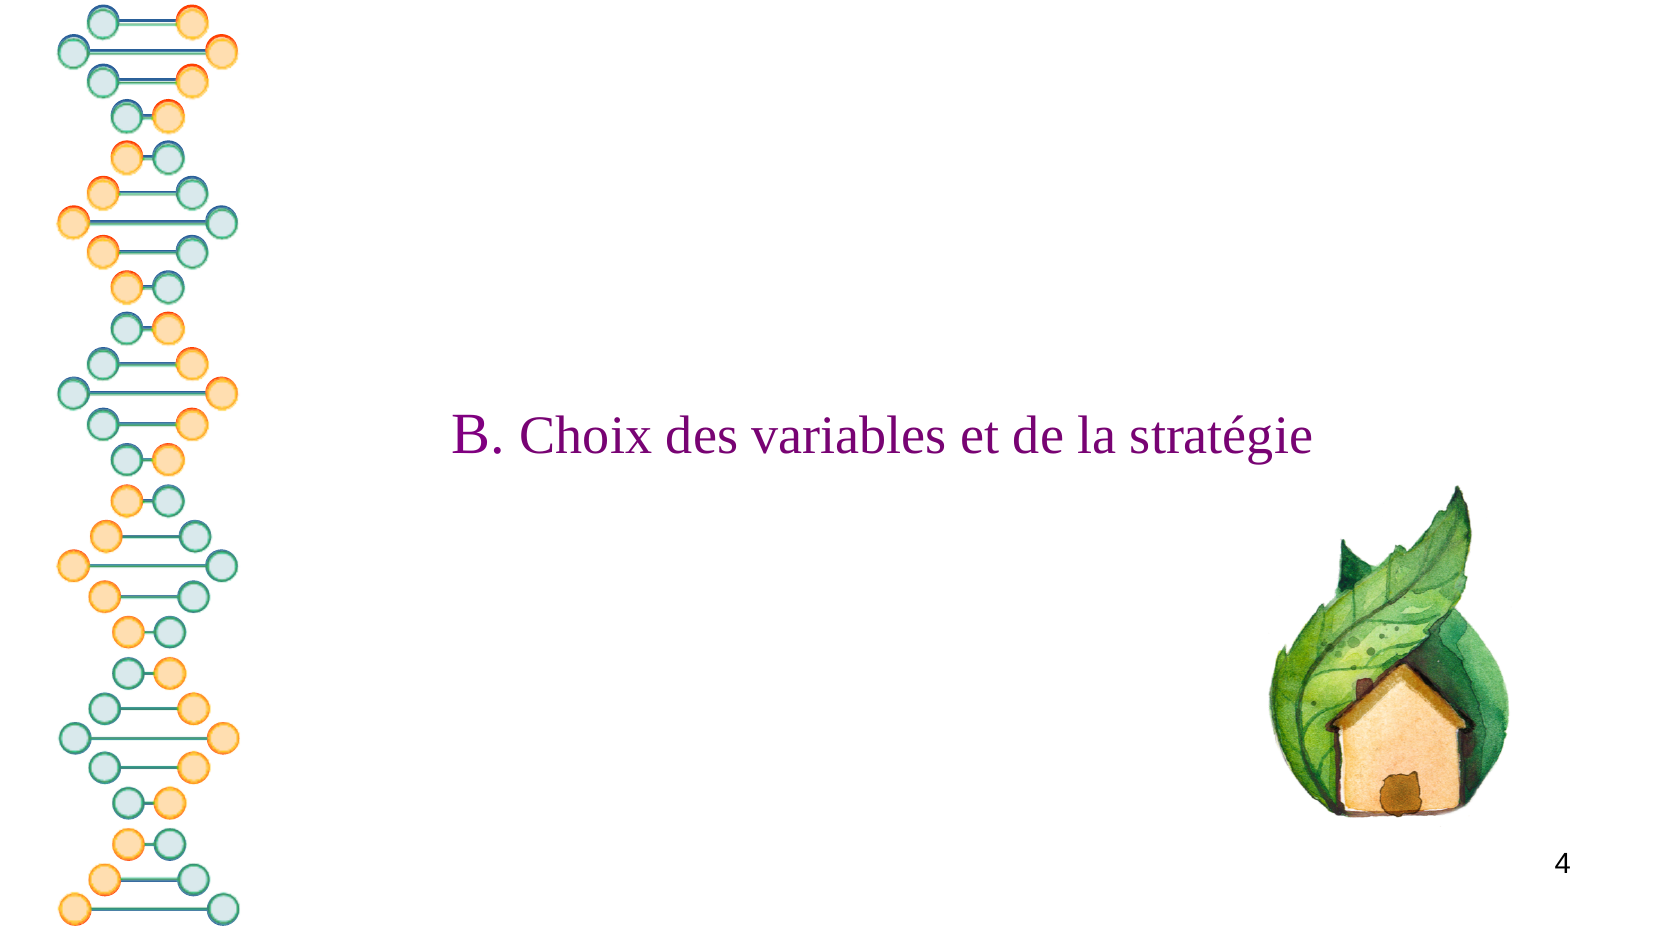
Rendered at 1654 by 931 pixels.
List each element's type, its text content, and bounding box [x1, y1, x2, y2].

picture [1210, 472, 1565, 827]
title B. Choix des variables et de la stratégie [351, 324, 1512, 479]
picture [0, 0, 351, 931]
